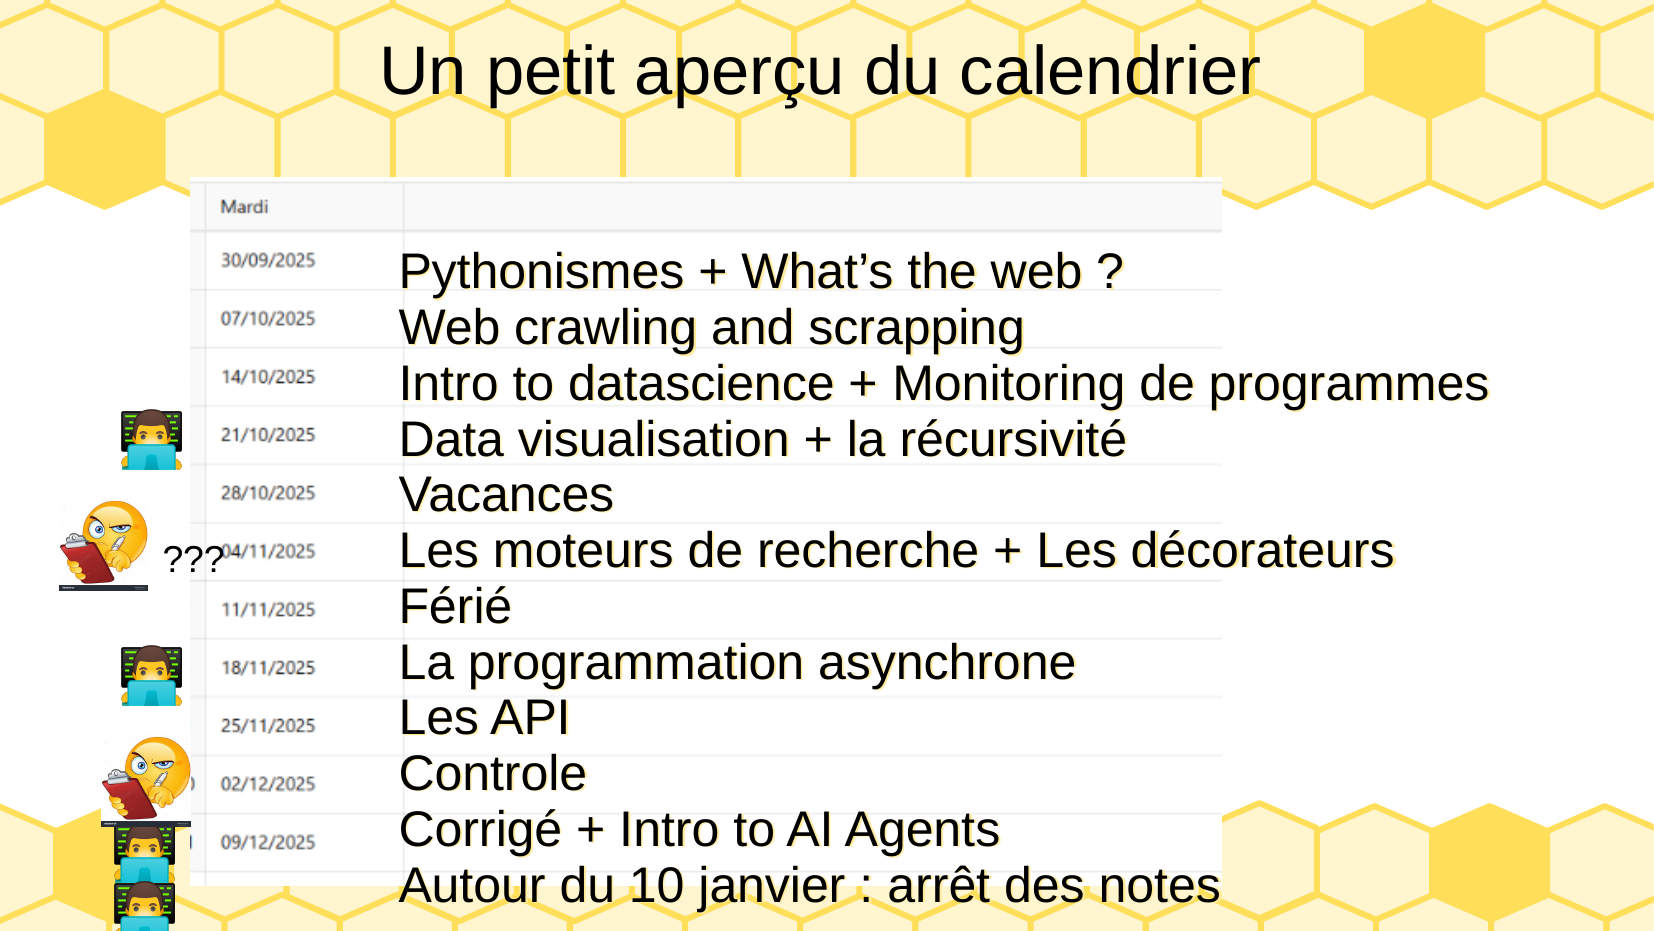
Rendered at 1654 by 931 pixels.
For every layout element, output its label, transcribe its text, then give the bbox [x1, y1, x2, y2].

text_box ??? [147, 531, 240, 589]
text_box Pythonismes + What’s the web ? Web crawling and scrapping Intro to datascience + Monitoring de programmes Data visualisation + la récursivité Vacances Les moteurs de recherche + Les décorateurs Férié La programmation asynchrone Les API Controle Corrigé + Intro to AI Agents Autour du 10 janvier : arrêt des notes [383, 236, 1654, 931]
picture [59, 499, 148, 591]
title Un petit aperçu du calendrier [76, 0, 1565, 171]
picture [118, 642, 185, 709]
picture [101, 177, 1222, 931]
picture [118, 406, 185, 473]
